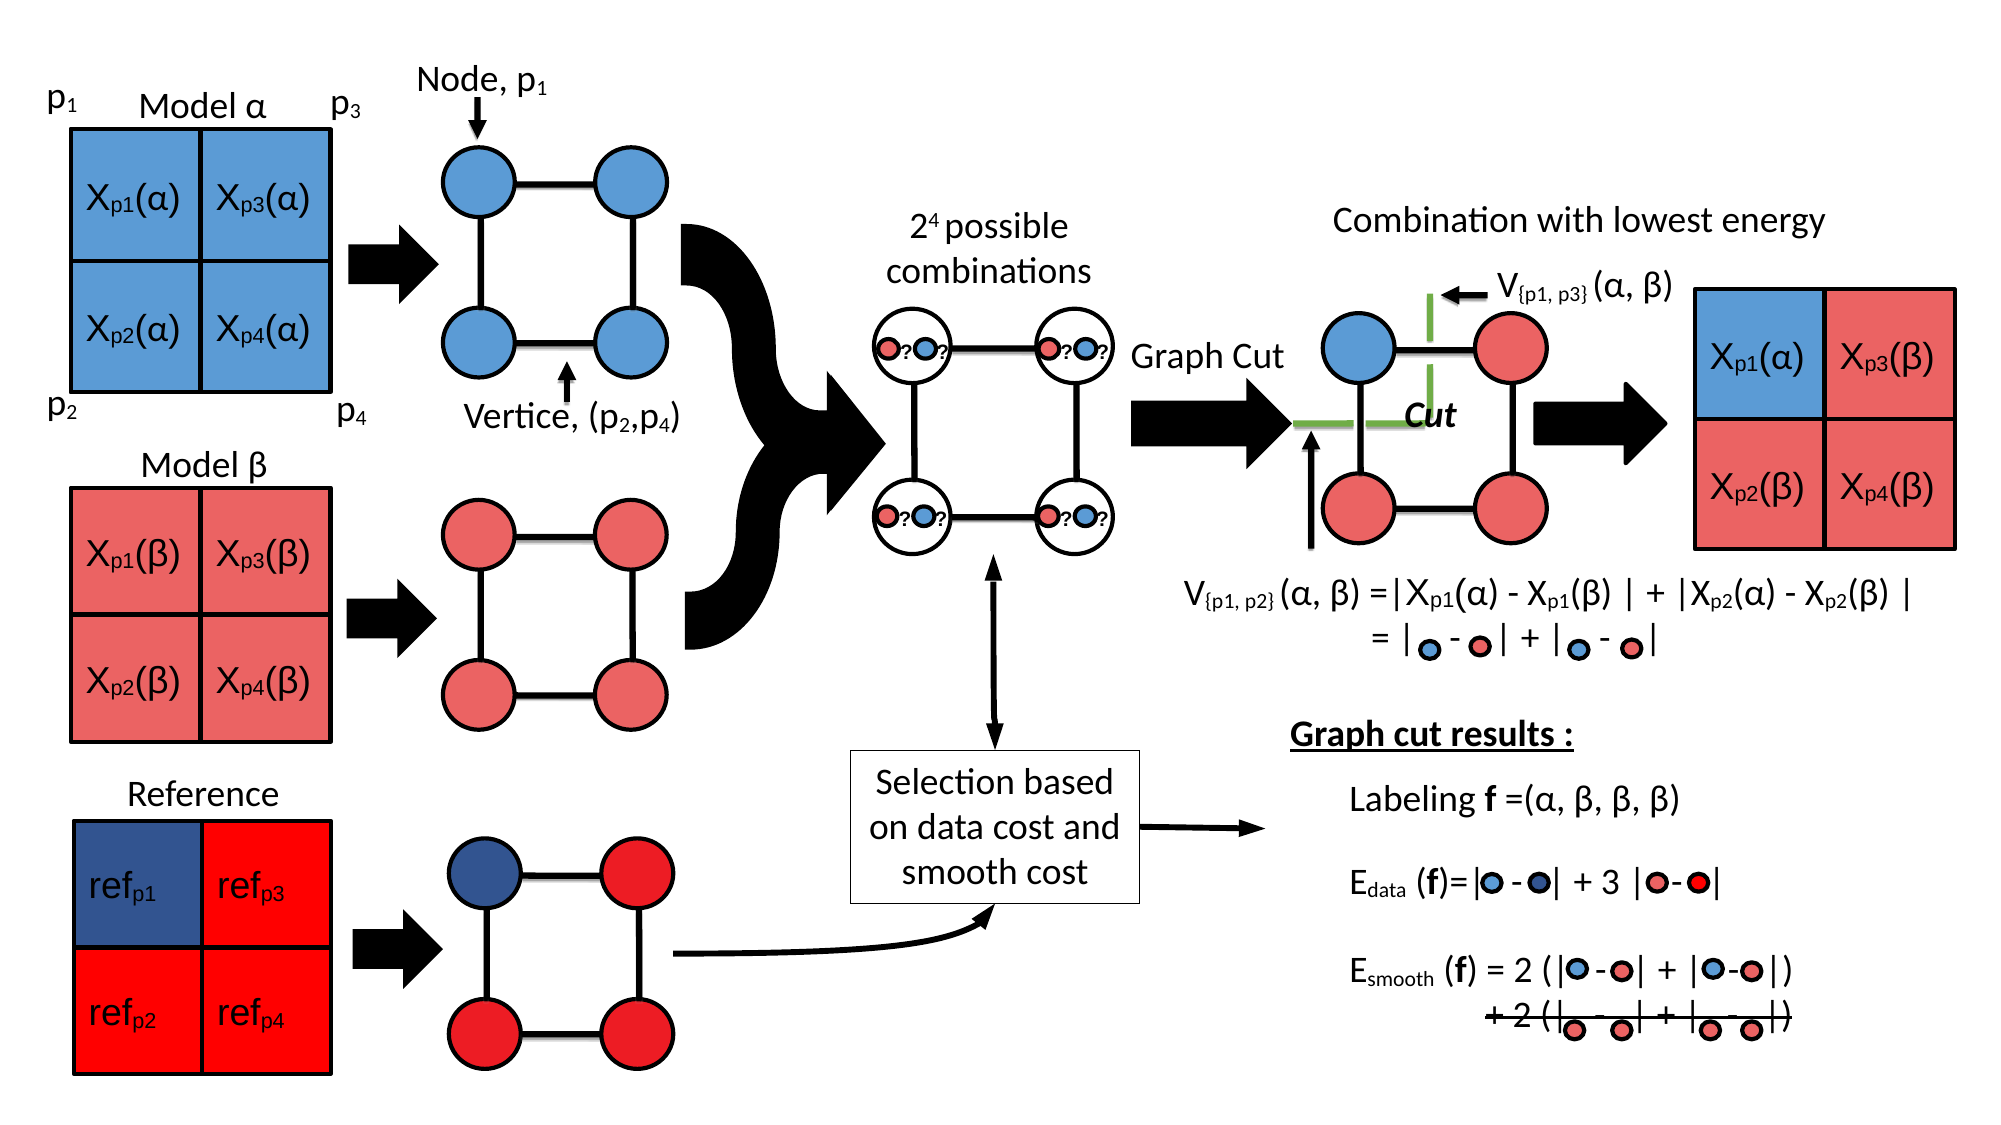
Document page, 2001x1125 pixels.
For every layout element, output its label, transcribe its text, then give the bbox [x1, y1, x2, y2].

text_box [873, 309, 948, 383]
text_box [352, 909, 443, 989]
text_box ? [1089, 331, 1112, 399]
text_box refp2 [73, 947, 202, 1074]
text_box Xp3(α) [201, 135, 331, 260]
text_box [442, 307, 515, 377]
text_box Model α [95, 74, 315, 135]
text_box [1474, 473, 1547, 544]
text_box [1742, 1021, 1762, 1040]
text_box [1622, 639, 1642, 658]
text_box refp1 [73, 820, 202, 947]
text_box [594, 660, 667, 730]
text_box Xp1(α) [70, 135, 201, 261]
text_box [1688, 873, 1709, 892]
text_box p1 [31, 63, 95, 137]
text_box [1612, 1021, 1632, 1040]
text_box [1131, 384, 1293, 470]
text_box ? [927, 498, 950, 566]
text_box p3 [315, 69, 479, 143]
text_box [1482, 873, 1502, 892]
text_box [1535, 383, 1666, 464]
text_box Edata (f)=| - | + 3 | - | [1275, 849, 2000, 922]
text_box [442, 499, 515, 570]
text_box [1420, 640, 1440, 659]
text_box [1333, 313, 1395, 382]
text_box [873, 479, 946, 555]
text_box Reference [88, 761, 319, 820]
text_box 24 possible combinations [814, 193, 1164, 309]
text_box p2 [31, 371, 195, 444]
text_box [1569, 640, 1589, 659]
text_box [595, 307, 668, 378]
text_box [1700, 1021, 1721, 1040]
text_box Xp4(β) [1824, 419, 1955, 550]
text_box Xp4(β) [200, 614, 331, 742]
text_box [1612, 962, 1632, 981]
text_box Node, p1 [401, 46, 594, 132]
text_box [1036, 309, 1105, 384]
text_box Xp1(α) [1694, 289, 1824, 419]
text_box Graph Cut [1080, 323, 1335, 384]
text_box [1647, 873, 1667, 892]
text_box [1529, 873, 1549, 892]
text_box Xp2(α) [70, 261, 201, 393]
text_box Graph Cut [1080, 358, 1089, 384]
text_box [442, 147, 515, 217]
text_box Cut [1299, 382, 1554, 443]
text_box [442, 660, 515, 730]
text_box Graph cut results : [1275, 701, 1996, 762]
text_box ? [891, 498, 914, 566]
text_box [348, 224, 439, 305]
text_box refp3 [202, 820, 331, 947]
text_box ? [1052, 498, 1075, 566]
text_box [346, 578, 438, 659]
text_box Model β [93, 432, 324, 493]
text_box ? [928, 331, 951, 399]
text_box ? [1053, 331, 1076, 399]
text_box Xp4(α) [201, 260, 331, 393]
text_box [1567, 959, 1588, 978]
text_box ? [892, 331, 915, 399]
text_box Esmooth (f) = 2 (| - | + | - |) + 2 (| - | + | - |) [1334, 937, 2000, 1056]
text_box [1742, 962, 1762, 981]
text_box Selection based on data cost and smooth cost [850, 750, 1140, 904]
text_box Xp2(β) [70, 614, 200, 742]
text_box Xp3(β) [200, 487, 331, 614]
text_box [1703, 959, 1723, 978]
text_box [680, 223, 886, 650]
text_box Labeling f =(α, β, β, β) [1275, 766, 2000, 827]
text_box [1474, 313, 1547, 382]
text_box [601, 999, 674, 1069]
text_box ? [1088, 498, 1111, 566]
text_box [595, 147, 668, 217]
text_box [601, 838, 674, 909]
text_box refp4 [202, 947, 331, 1074]
text_box [448, 999, 521, 1069]
text_box Xp3(β) [1824, 289, 1955, 419]
text_box V{p1, p2} (α, β) =|Xp1(α) - Xp1(β) | + |Xp2(α) - Xp2(β) | = | - | + | - | [1169, 560, 1931, 665]
text_box Xp2(β) [1694, 419, 1824, 550]
text_box Vertice, (p2,p4) [448, 383, 730, 457]
text_box V{p1, p3} (α, β) [1482, 252, 1707, 313]
text_box Xp1(β) [70, 487, 200, 614]
text_box [1322, 473, 1395, 544]
text_box [1564, 1021, 1585, 1040]
text_box [448, 838, 521, 909]
text_box [1036, 479, 1108, 555]
text_box Combination with lowest energy [1287, 187, 1872, 253]
text_box [594, 499, 667, 570]
text_box p4 [321, 376, 485, 450]
text_box [1470, 637, 1490, 656]
